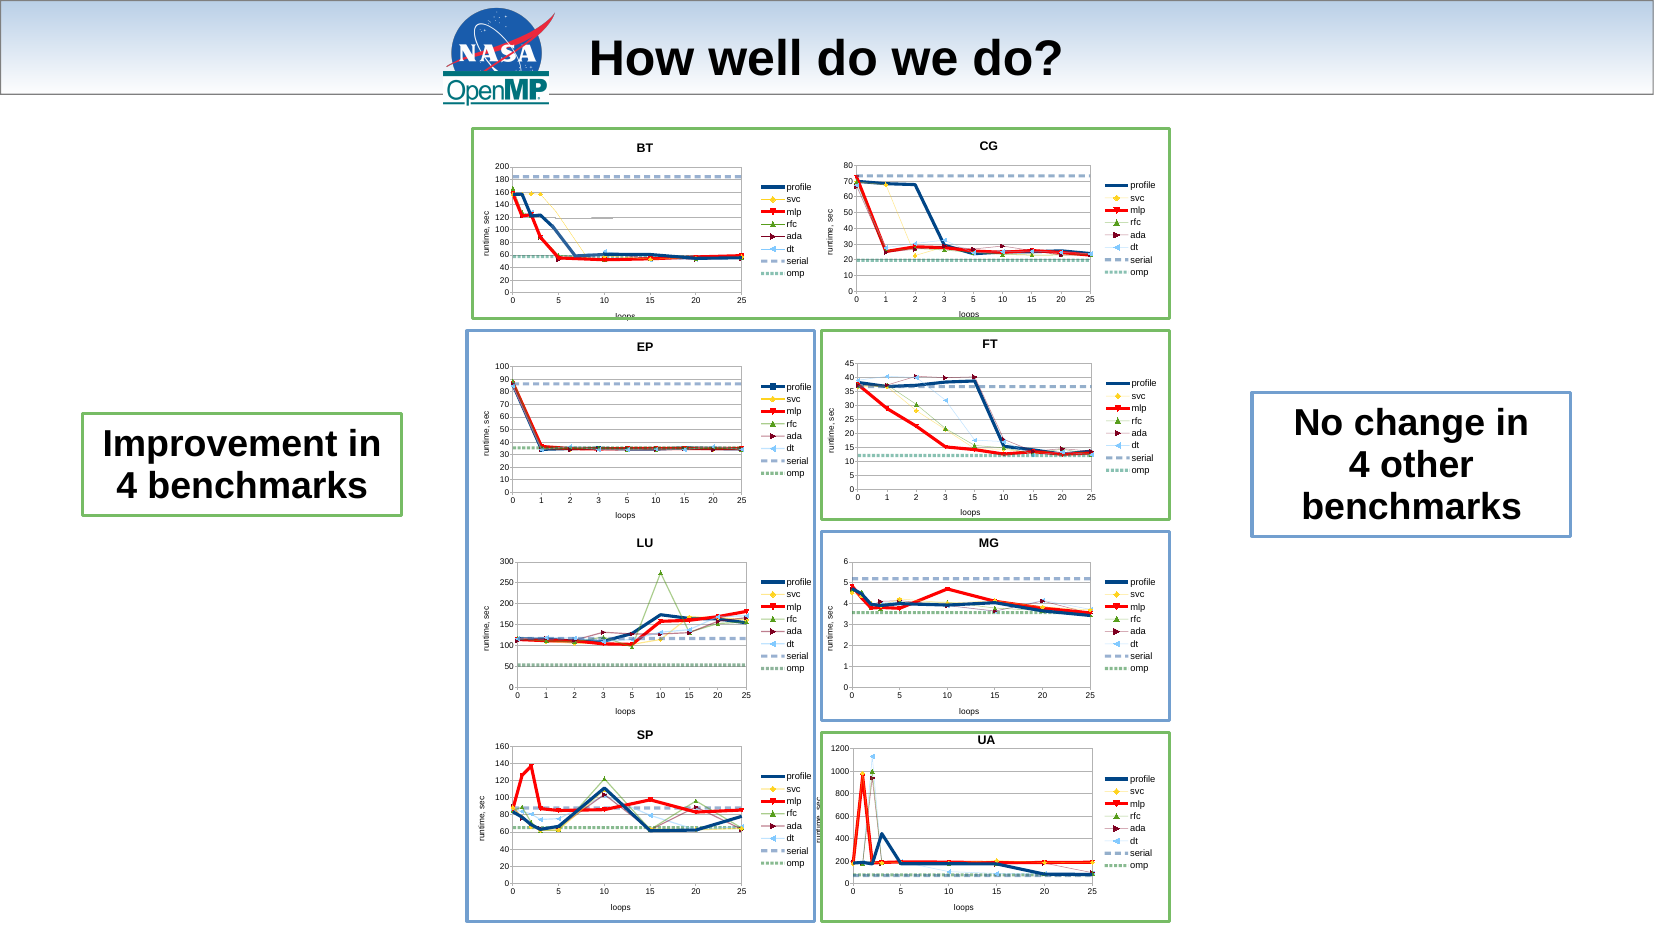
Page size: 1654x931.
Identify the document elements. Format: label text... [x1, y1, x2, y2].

text_box Improvement in 4 benchmarks [82, 413, 402, 516]
picture [472, 320, 1163, 922]
picture [472, 332, 813, 920]
text_box How well do we do? [0, 0, 1654, 116]
picture [823, 533, 1163, 719]
picture [443, 7, 556, 110]
picture [823, 332, 1163, 518]
text_box No change in 4 other benchmarks [1251, 392, 1571, 537]
picture [823, 734, 1163, 920]
picture [474, 130, 1163, 317]
